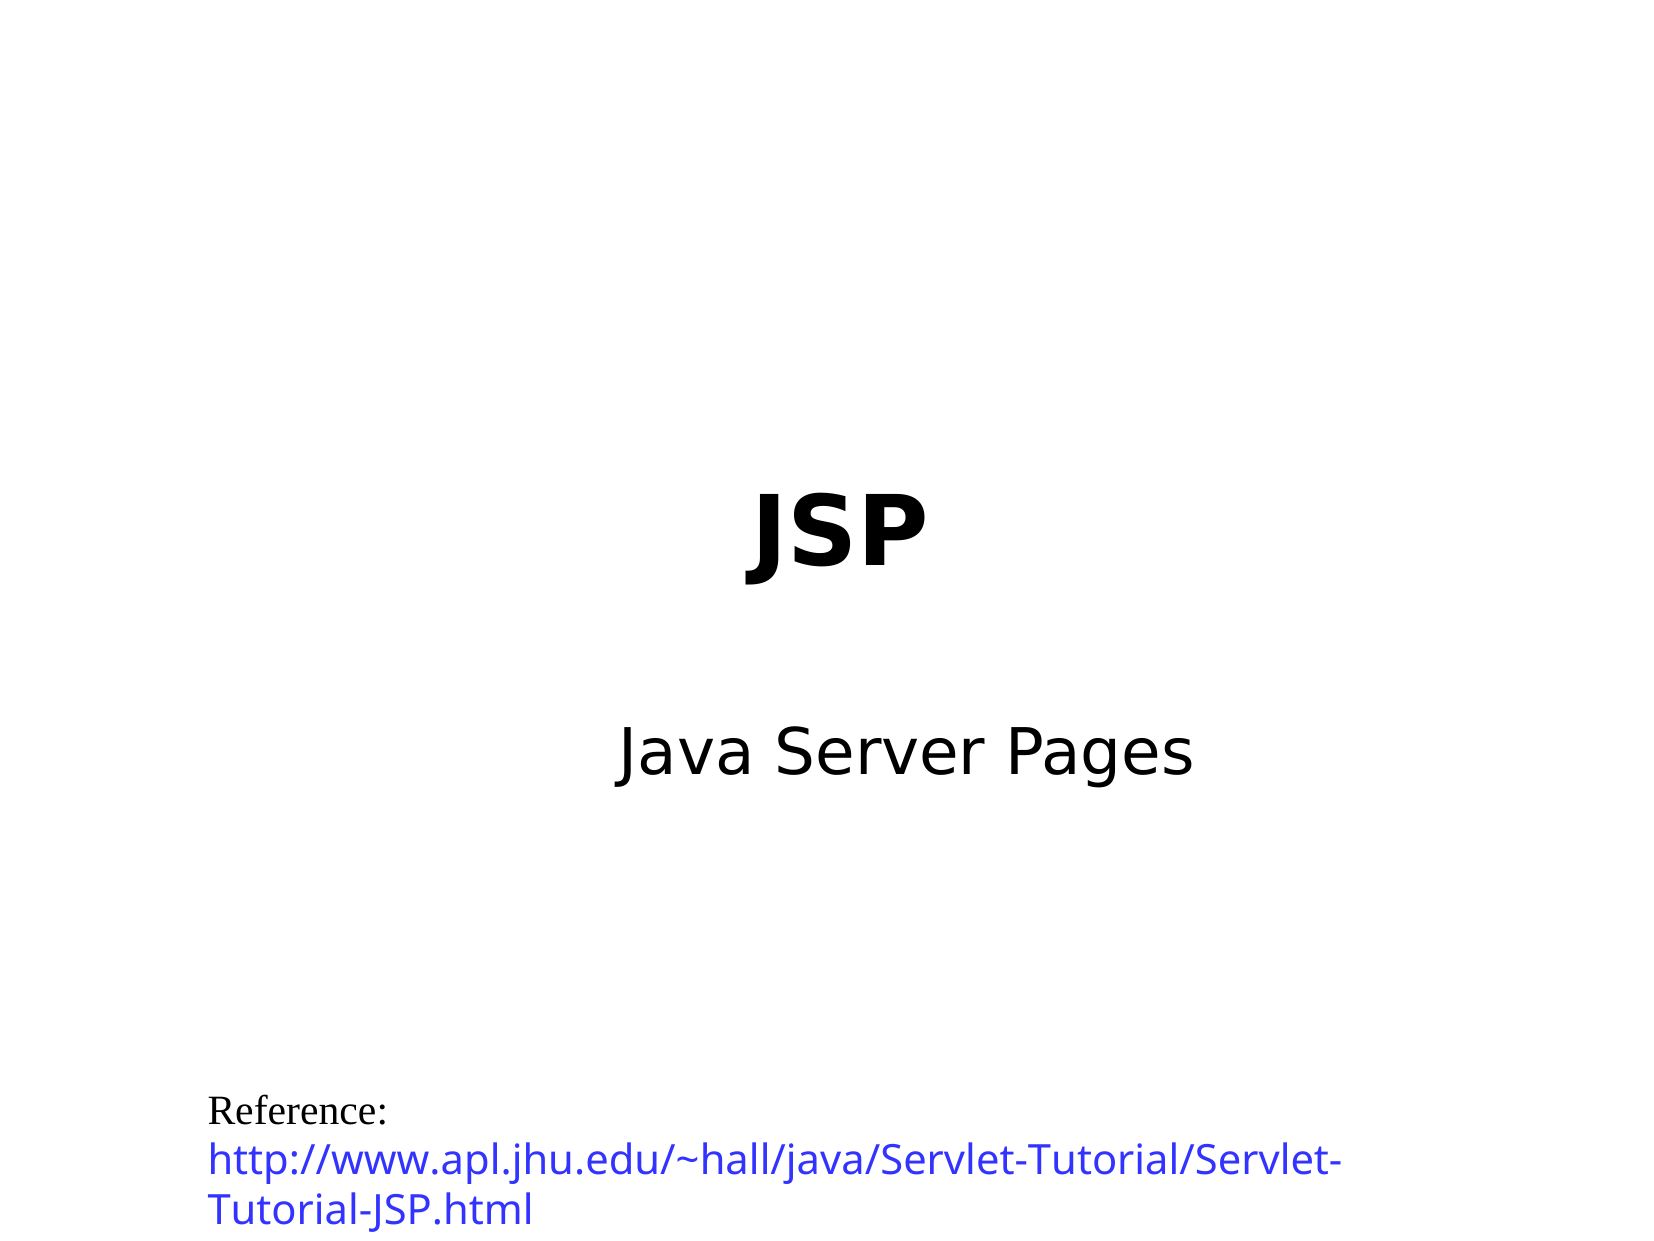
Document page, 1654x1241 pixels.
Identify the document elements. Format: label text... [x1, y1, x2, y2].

text_box Reference: http://www.apl.jhu.edu/~hall/java/Servlet-Tutorial/Servlet-Tutorial-JSP.html [192, 1074, 1475, 1241]
subtitle Java Server Pages [206, 702, 1585, 869]
title JSP [151, 399, 1530, 593]
